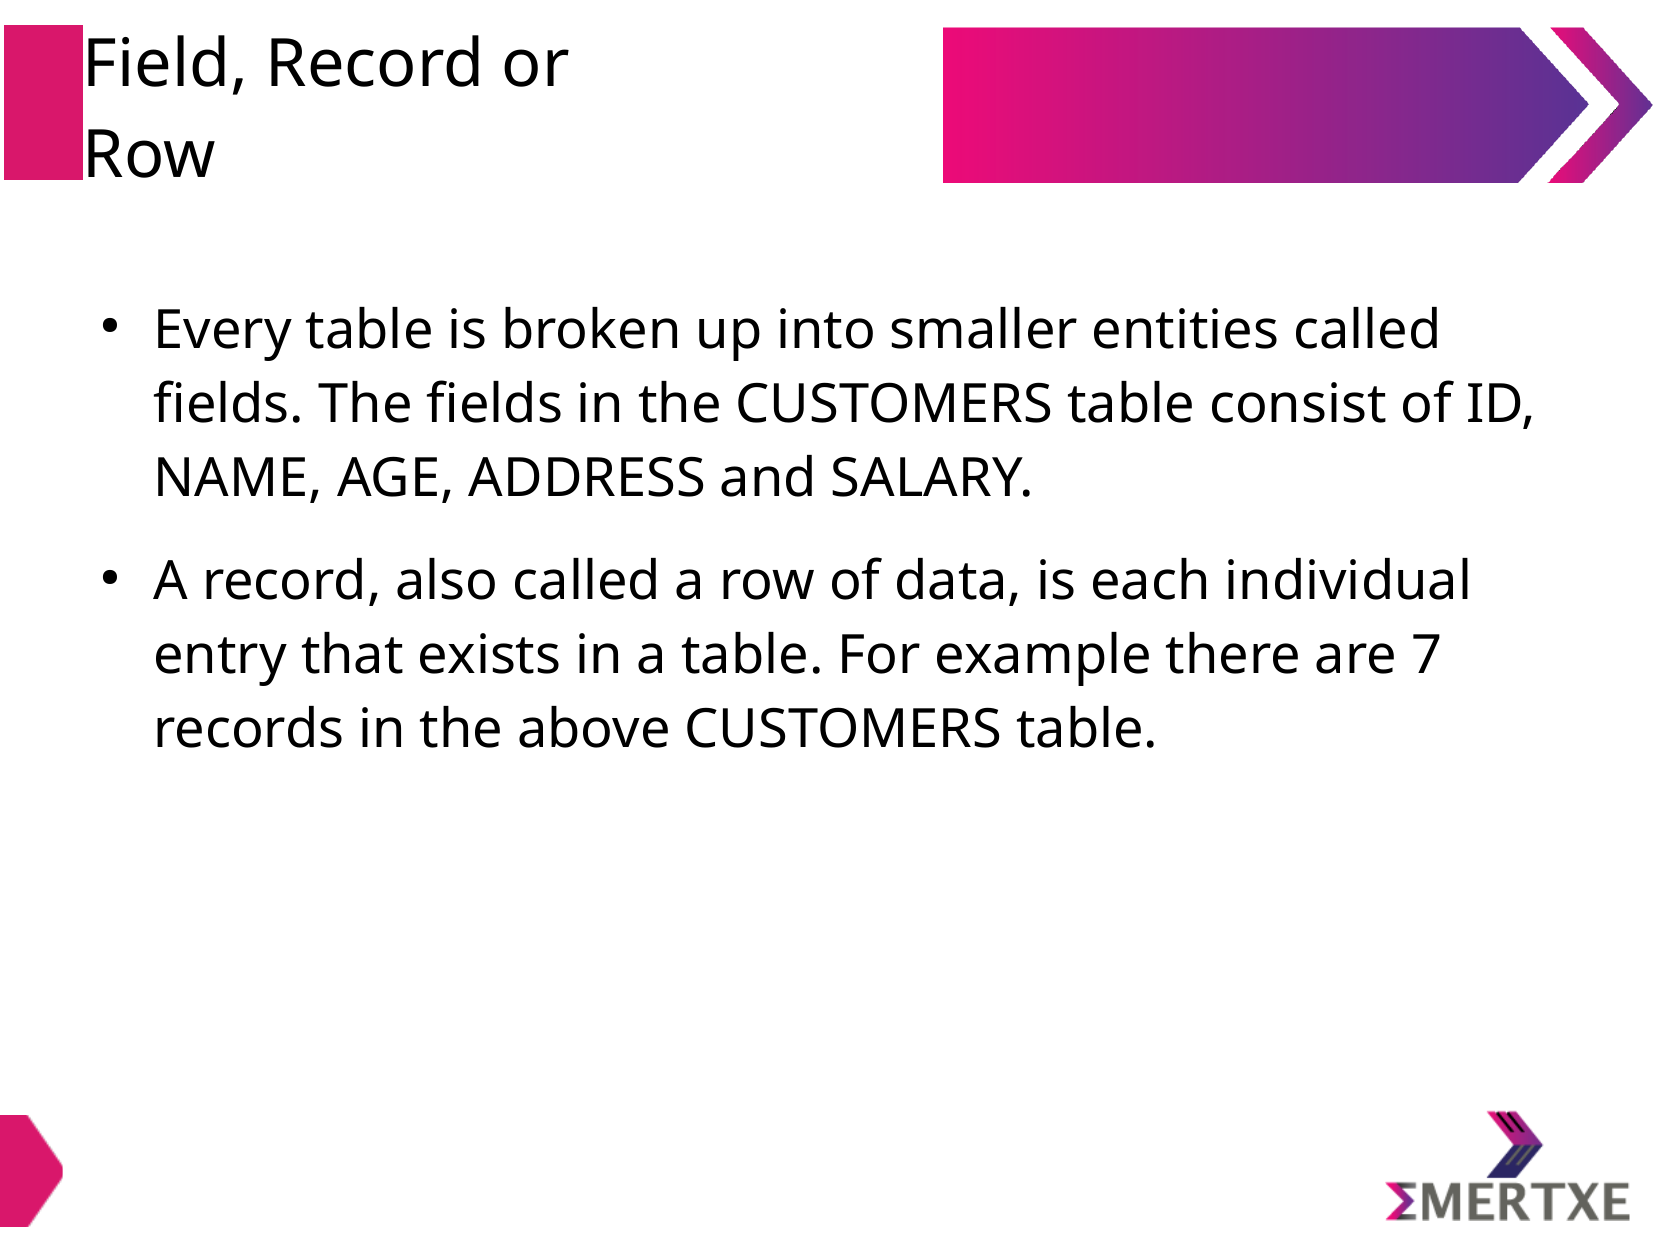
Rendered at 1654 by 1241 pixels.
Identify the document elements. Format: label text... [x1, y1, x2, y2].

picture [1571, 27, 1653, 183]
picture [1385, 1107, 1631, 1221]
title Field, Record or Row [82, 2, 1571, 210]
list Every table is broken up into smaller entities called fields. The fields in the CUSTOMERS table consist of ID, NAME, AGE, ADDRESS and SALARY. A record, also called a row of data, is each individual entry that exists in a table. For example there are 7 records in the above CUSTOMERS table. [82, 290, 1571, 1010]
